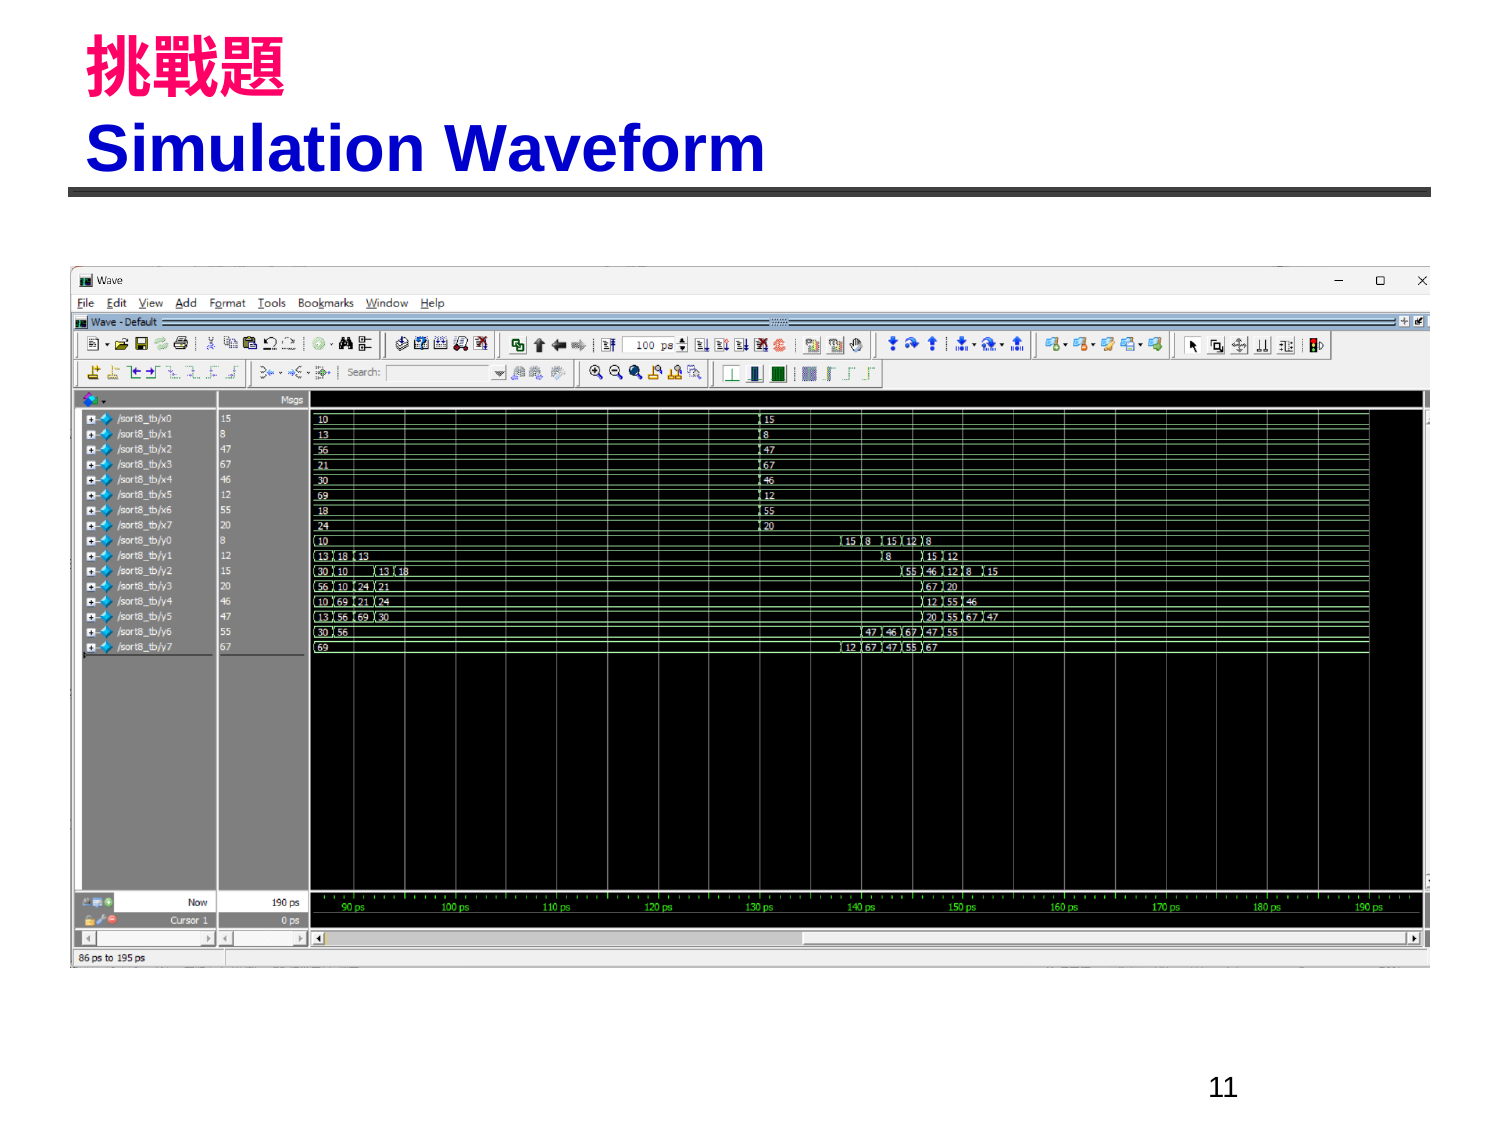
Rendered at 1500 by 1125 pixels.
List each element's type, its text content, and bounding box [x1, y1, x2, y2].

title 挑戰題 Simulation Waveform [70, 17, 1430, 184]
picture [70, 266, 1430, 968]
text_box [1192, 1051, 1489, 1111]
